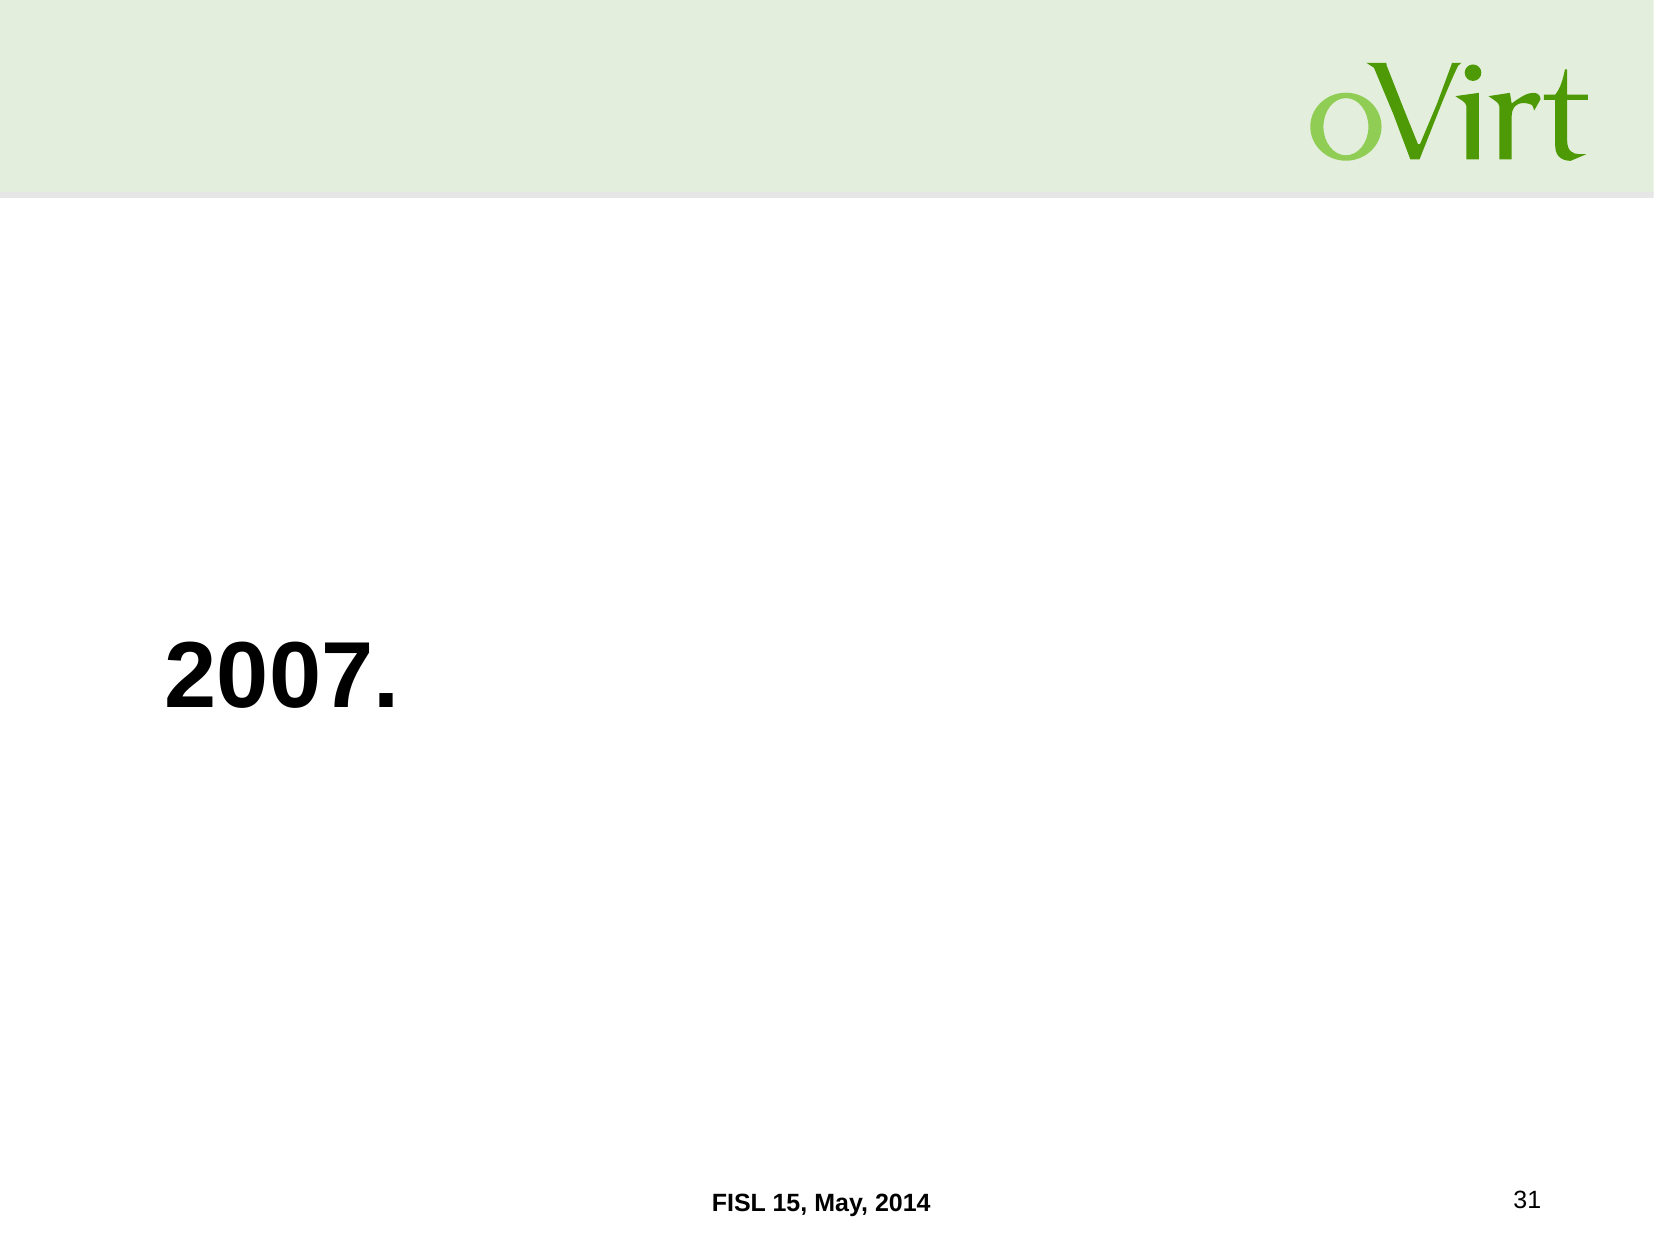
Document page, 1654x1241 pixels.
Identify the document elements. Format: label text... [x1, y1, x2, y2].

text_box 2007. [150, 615, 1654, 750]
